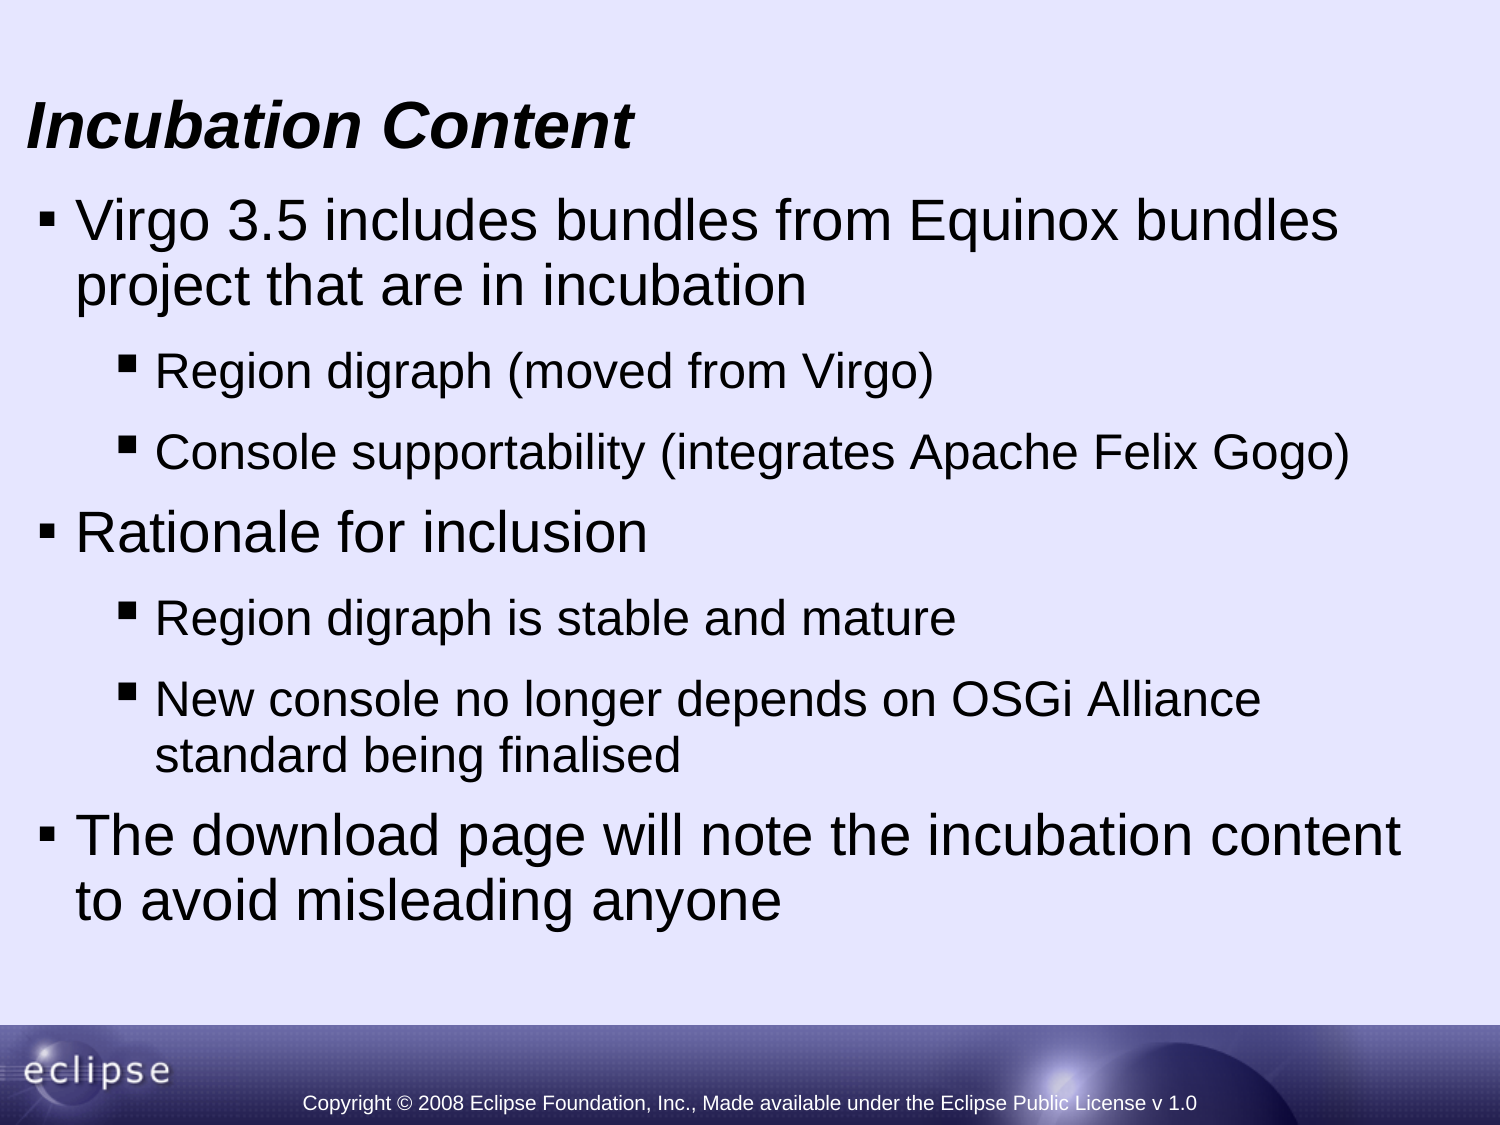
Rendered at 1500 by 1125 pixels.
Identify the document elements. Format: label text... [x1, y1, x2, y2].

list Virgo 3.5 includes bundles from Equinox bundles project that are in incubation Region digraph (moved from Virgo) Console supportability (integrates Apache Felix Gogo) Rationale for inclusion Region digraph is stable and mature New console no longer depends on OSGi Alliance standard being finalised The download page will note the incubation content to avoid misleading anyone [37, 187, 1463, 1021]
picture [0, 1025, 1500, 1125]
title Incubation Content [26, 84, 1474, 172]
